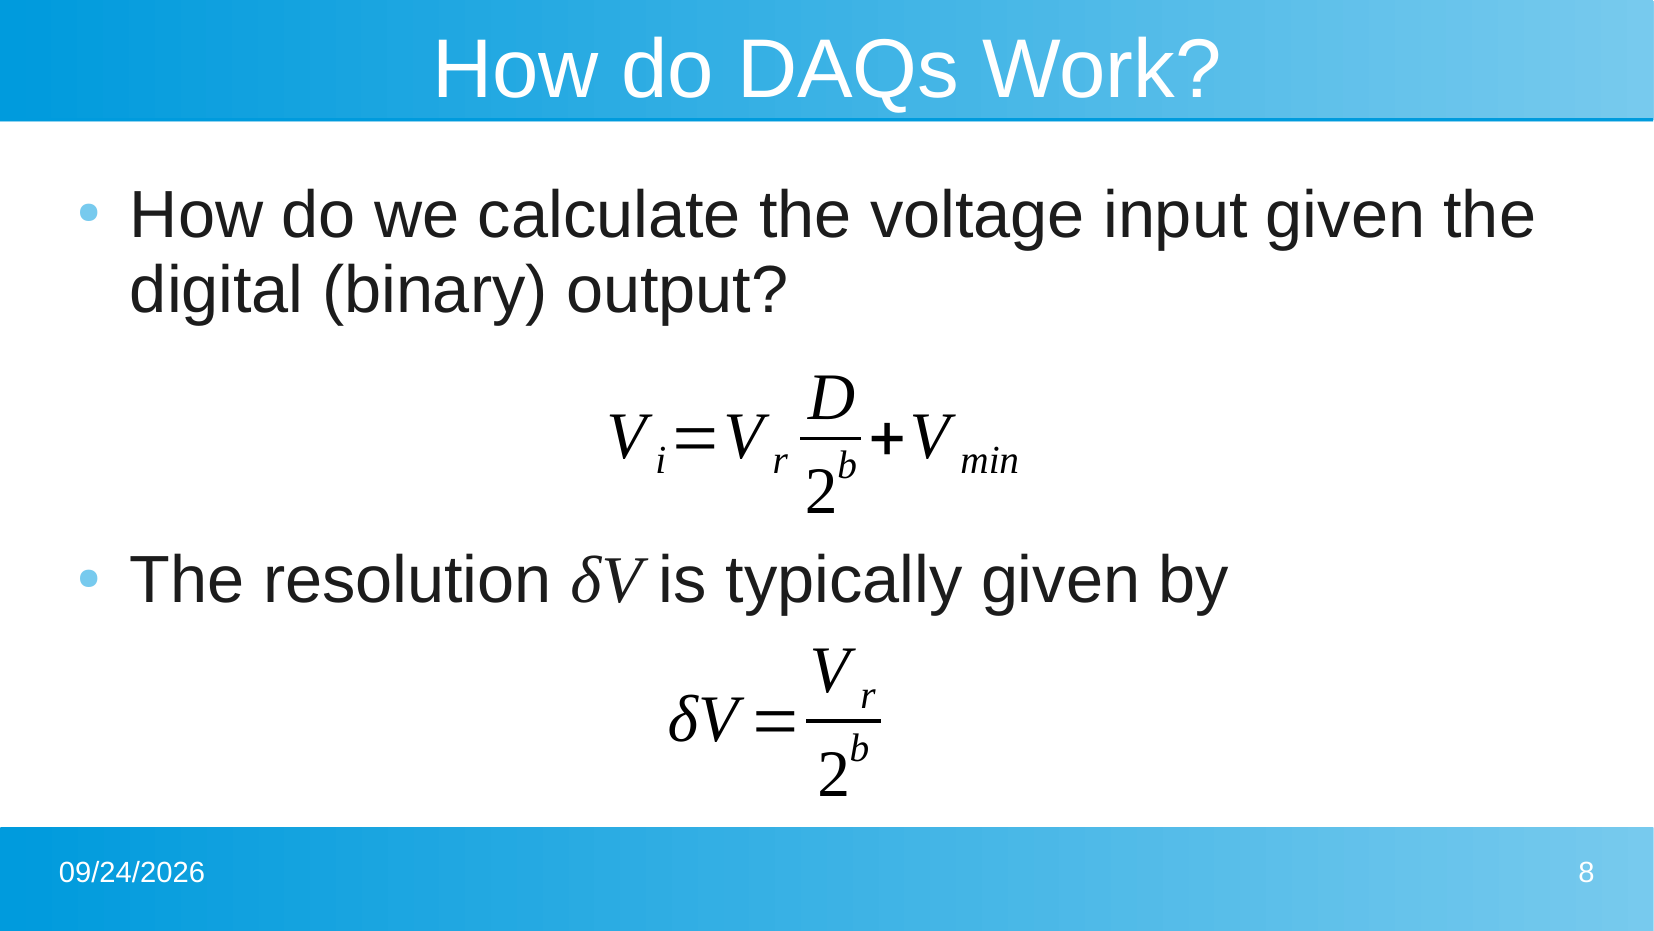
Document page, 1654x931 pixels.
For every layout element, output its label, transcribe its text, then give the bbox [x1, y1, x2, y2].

title How do DAQs Work​? [59, 22, 1595, 116]
list How do we calculate the voltage input given the digital (binary) output? The resolution δV is typically given by [59, 177, 1595, 768]
chart [600, 360, 1026, 527]
chart [660, 633, 890, 811]
